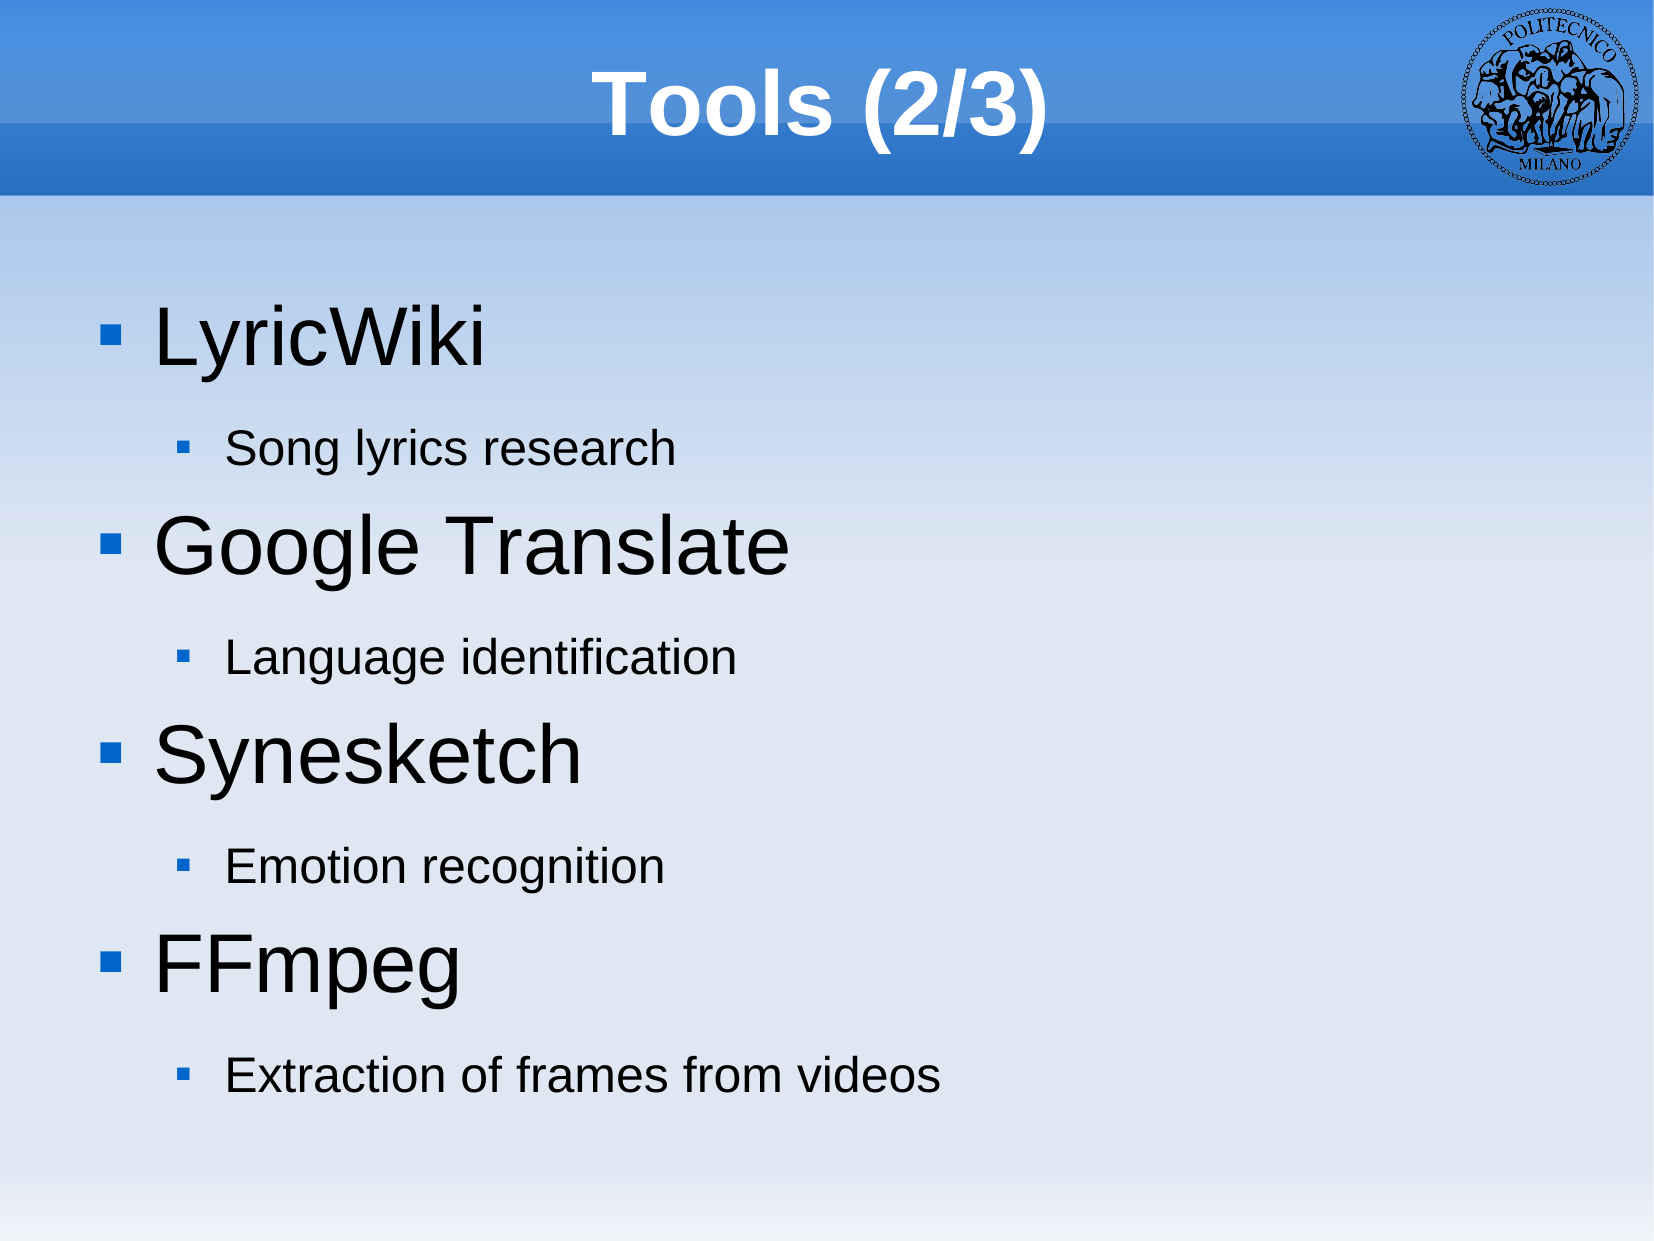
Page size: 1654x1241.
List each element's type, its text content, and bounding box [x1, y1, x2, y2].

picture [0, 0, 1654, 1241]
list LyricWiki Song lyrics research Google Translate Language identification Synesketch Emotion recognition FFmpeg Extraction of frames from videos [82, 290, 1571, 1104]
title Tools (2/3) [76, 7, 1565, 200]
